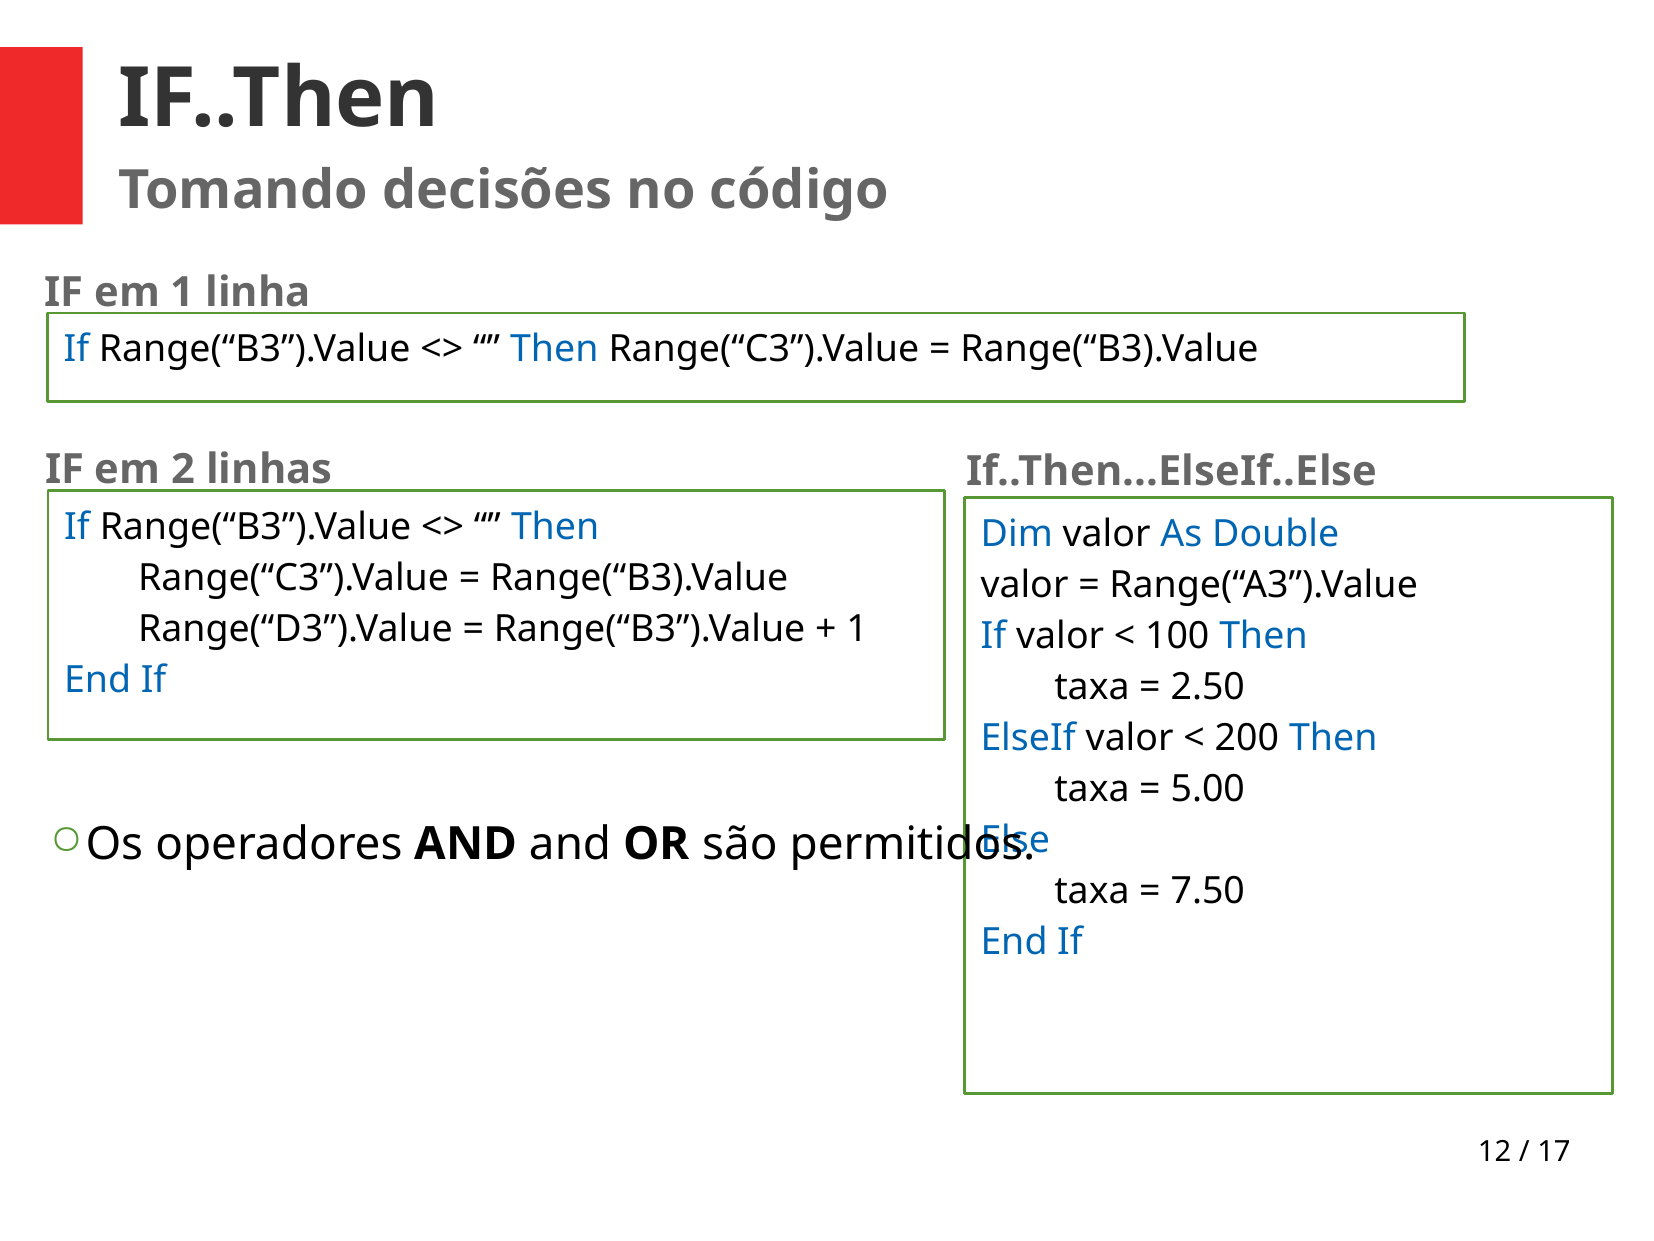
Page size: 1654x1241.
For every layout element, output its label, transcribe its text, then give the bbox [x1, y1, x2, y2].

title IF..Then Tomando decisões no código [118, 48, 1571, 214]
text_box If Range(“B3”).Value <> “” Then Range(“C3”).Value = Range(“B3).Value Range(“D3”).Value = Range(“B3”).Value + 1 End If [48, 490, 945, 740]
text_box Os operadores AND and OR são permitidos. [35, 803, 951, 873]
text_box IF em 2 linhas [30, 431, 317, 497]
text_box Dim valor As Double valor = Range(“A3”).Value If valor < 100 Then taxa = 2.50 ElseIf valor < 200 Then taxa = 5.00 Else taxa = 7.50 End If [964, 497, 1613, 1094]
text_box IF em 1 linha [29, 253, 293, 319]
text_box If..Then...ElseIf..Else [951, 432, 1398, 498]
text_box If Range(“B3”).Value <> “” Then Range(“C3”).Value = Range(“B3).Value [47, 312, 1465, 402]
